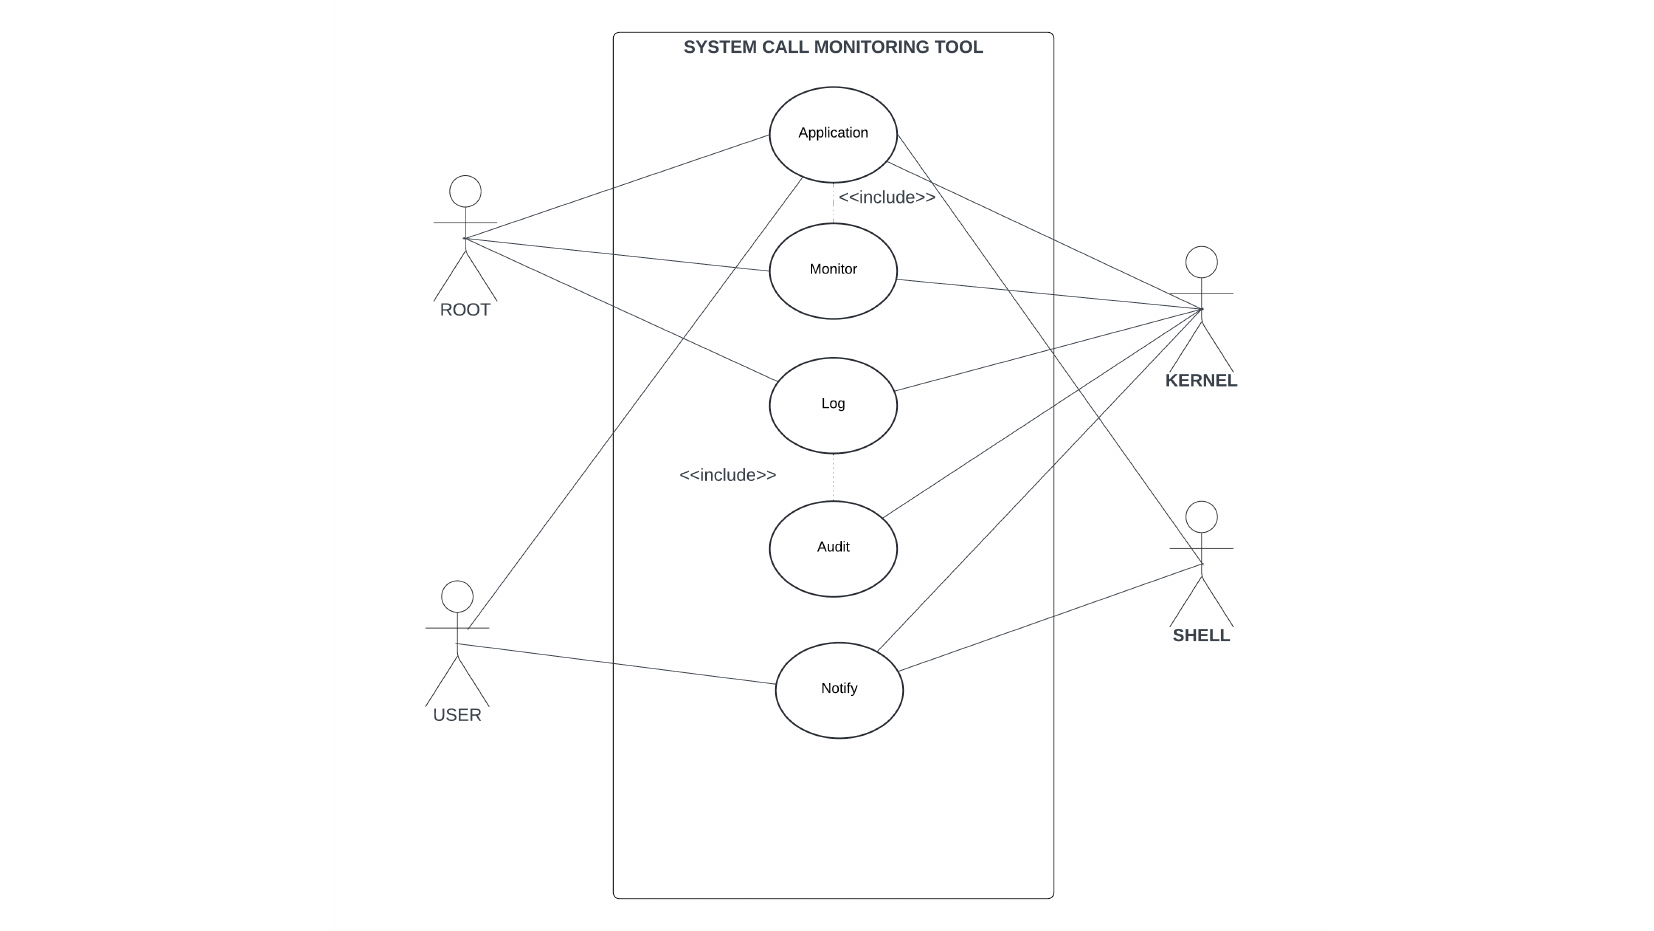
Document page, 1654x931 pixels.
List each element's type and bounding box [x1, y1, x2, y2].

picture [330, 0, 1329, 931]
